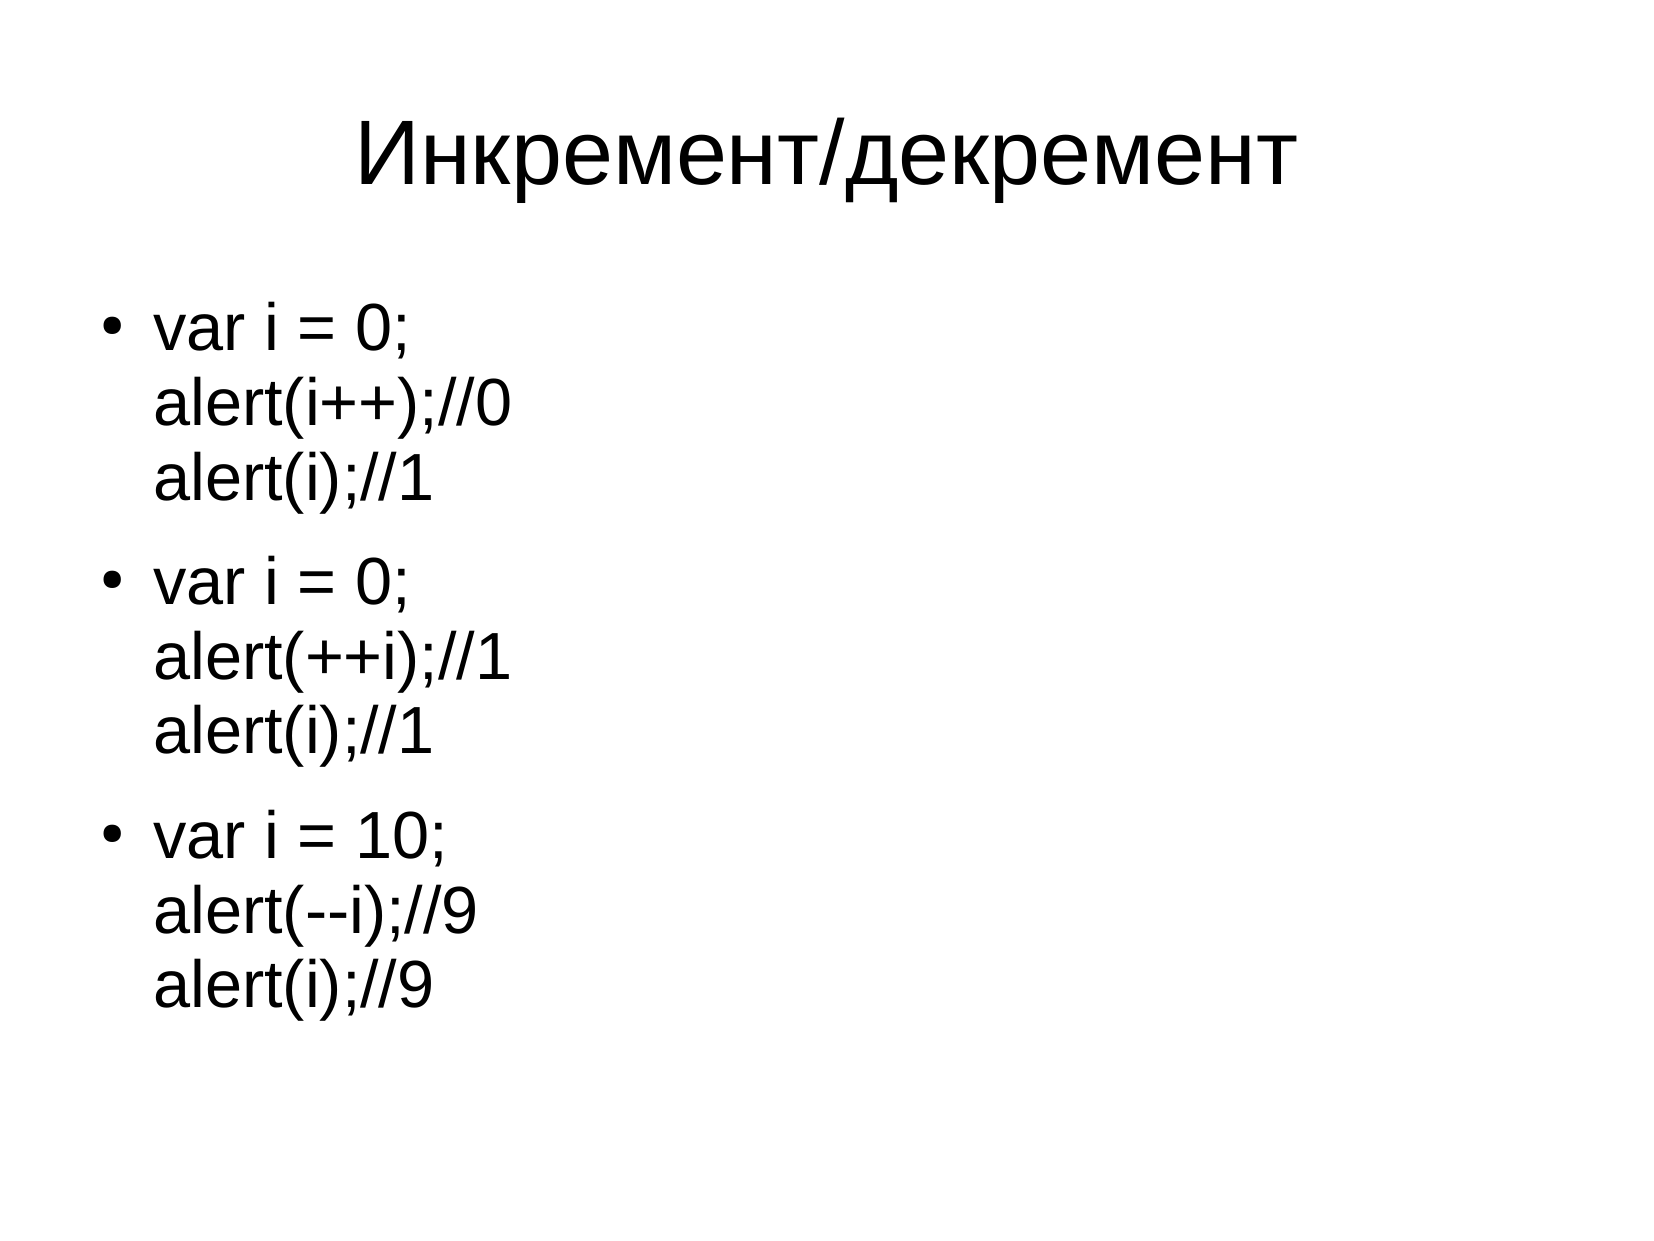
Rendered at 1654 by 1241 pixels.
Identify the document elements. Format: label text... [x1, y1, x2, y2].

title Инкремент/декремент [82, 49, 1571, 257]
list var i = 0; alert(i++);//0 alert(i);//1 var i = 0; alert(++i);//1 alert(i);//1 var i = 10; alert(--i);//9 alert(i);//9 [82, 290, 1571, 1109]
